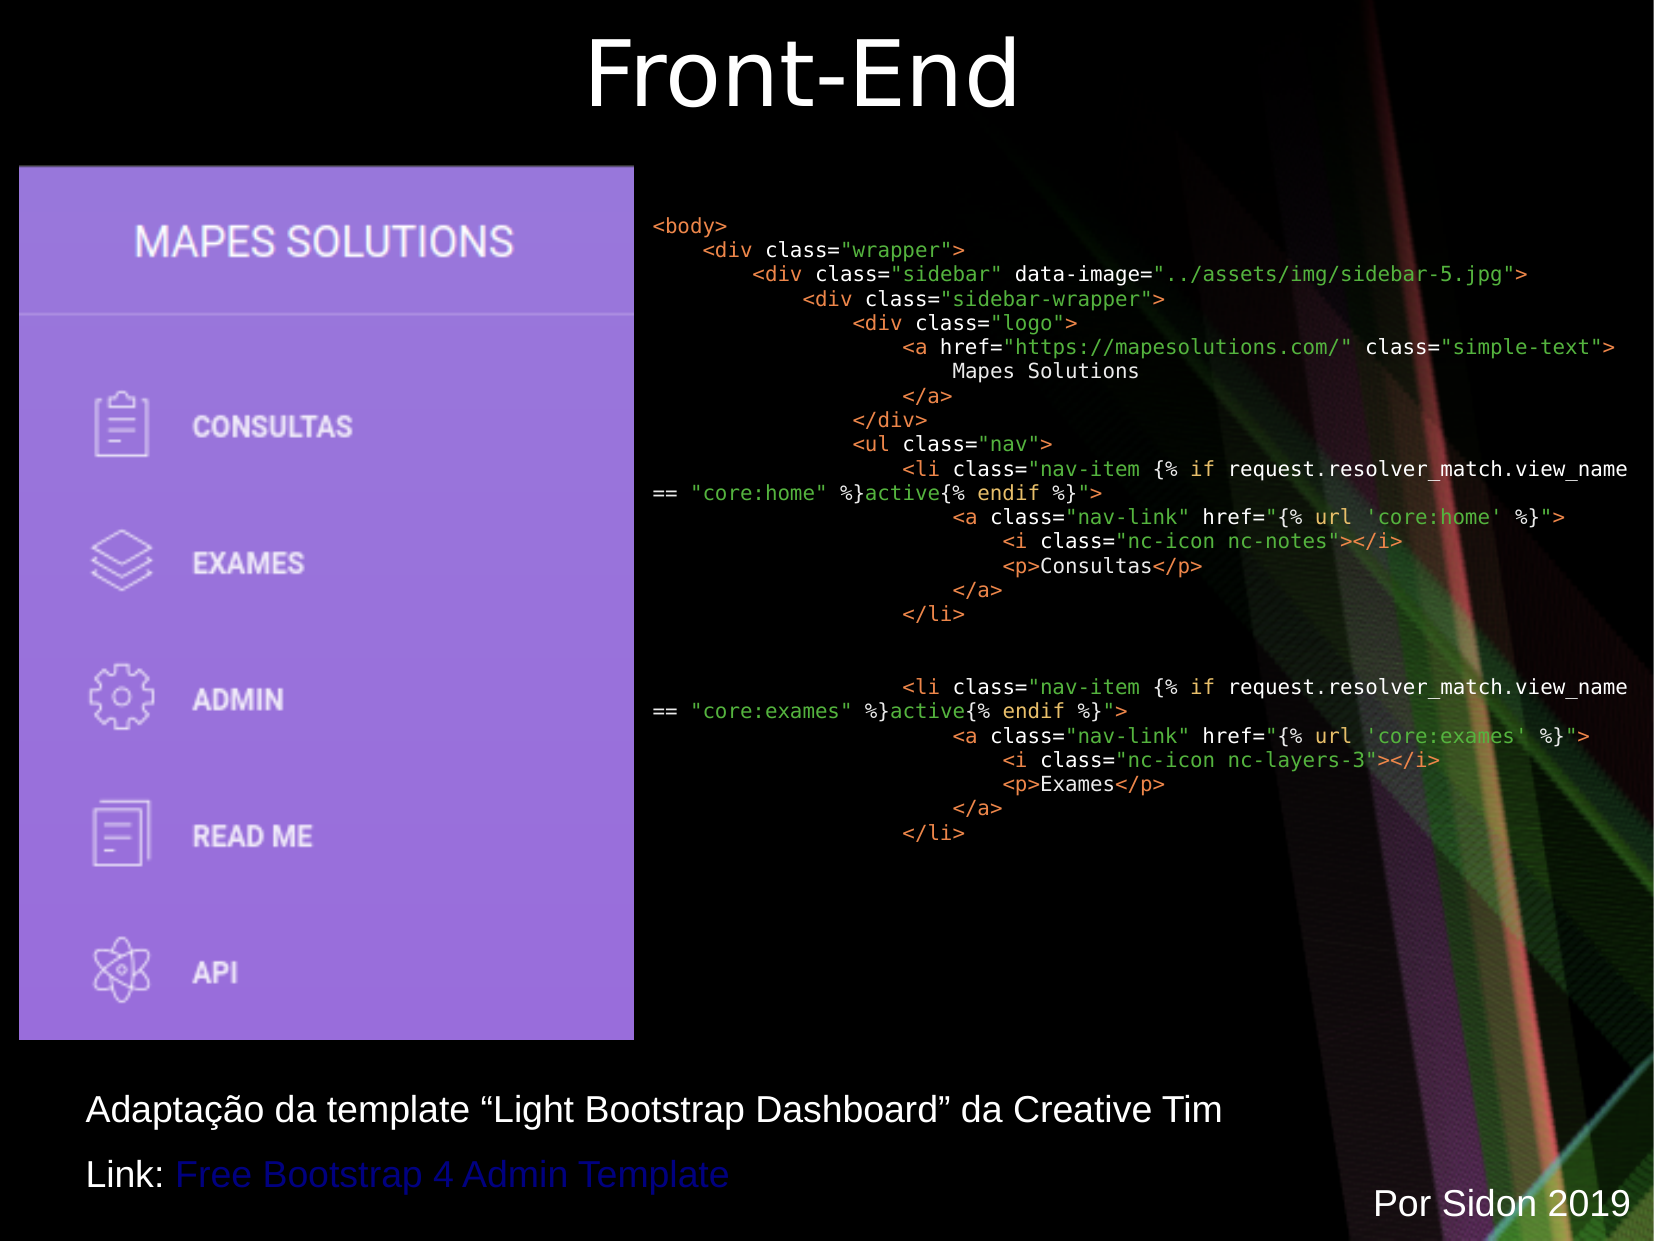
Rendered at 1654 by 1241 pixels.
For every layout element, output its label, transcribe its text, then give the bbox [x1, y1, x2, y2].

text_box Adaptação da template “Light Bootstrap Dashboard” da Creative Tim [70, 1080, 1239, 1138]
text_box Link: Free Bootstrap 4 Admin Template [70, 1145, 745, 1203]
title Front-End [555, 13, 1052, 136]
text_box Por Sidon 2019 [1358, 1175, 1646, 1233]
picture [0, 0, 1654, 1241]
text_box <body> <div class="wrapper"> <div class="sidebar" data-image="../assets/img/sidebar-5.jpg"> <div class="sidebar-wrapper"> <div class="logo"> <a href="https://mapesolutions.com/" class="simple-text"> Mapes Solutions </a> </div> <ul class="nav"> <li class="nav-item {% if request.resolver_match.view_name == "core:home" %}active{% endif %}"> <a class="nav-link" href="{% url 'core:home' %}"> <i class="nc-icon nc-notes"></i> <p>Consultas</p> </a> </li> <li class="nav-item {% if request.resolver_match.view_name == "core:exames" %}active{% endif %}"> <a class="nav-link" href="{% url 'core:exames' %}"> <i class="nc-icon nc-layers-3"></i> <p>Exames</p> </a> </li> [637, 206, 1654, 939]
